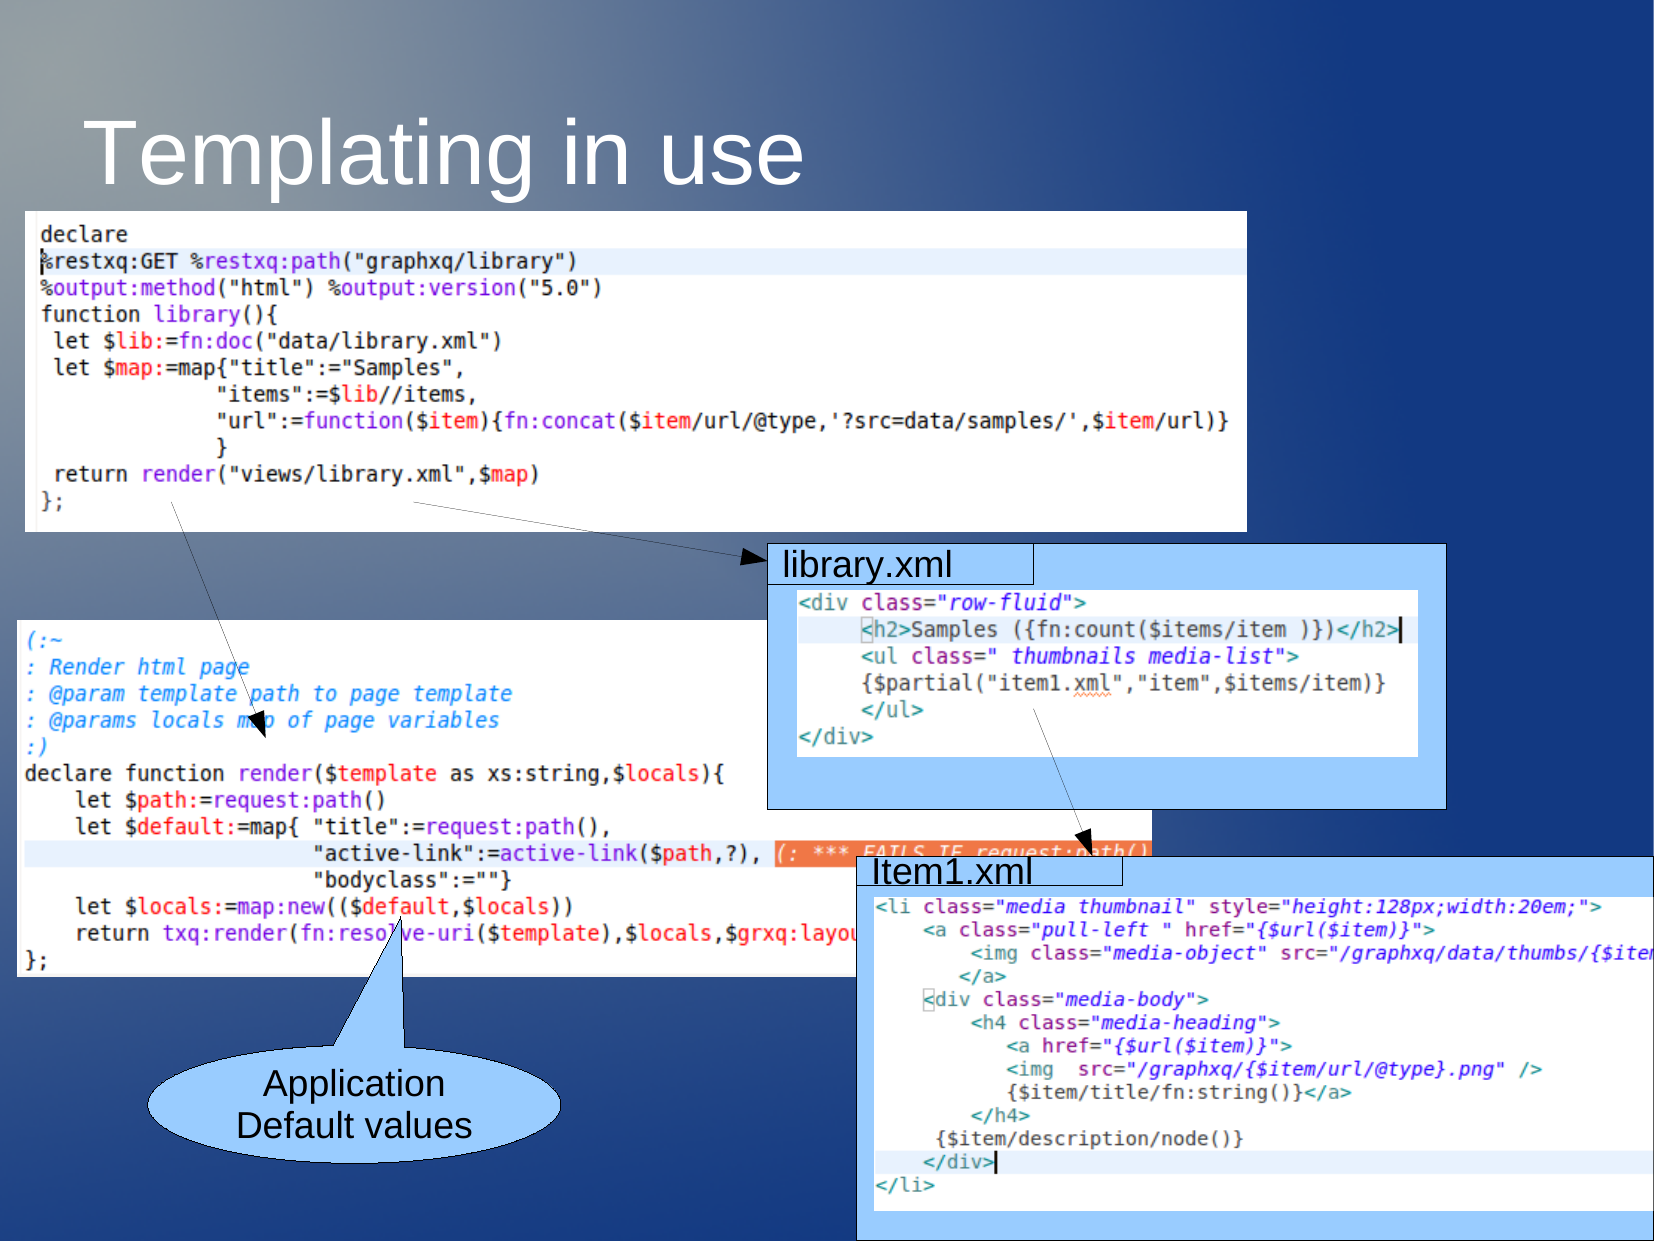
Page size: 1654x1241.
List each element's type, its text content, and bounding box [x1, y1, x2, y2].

text_box [856, 856, 1654, 1241]
text_box library.xml [767, 543, 1034, 585]
text_box Application Default values [147, 916, 561, 1164]
picture [797, 590, 1418, 757]
title Templating in use [82, 49, 1571, 257]
picture [874, 897, 1654, 1211]
picture [0, 0, 1654, 1241]
text_box [767, 543, 1447, 810]
text_box Item1.xml [856, 856, 1123, 886]
